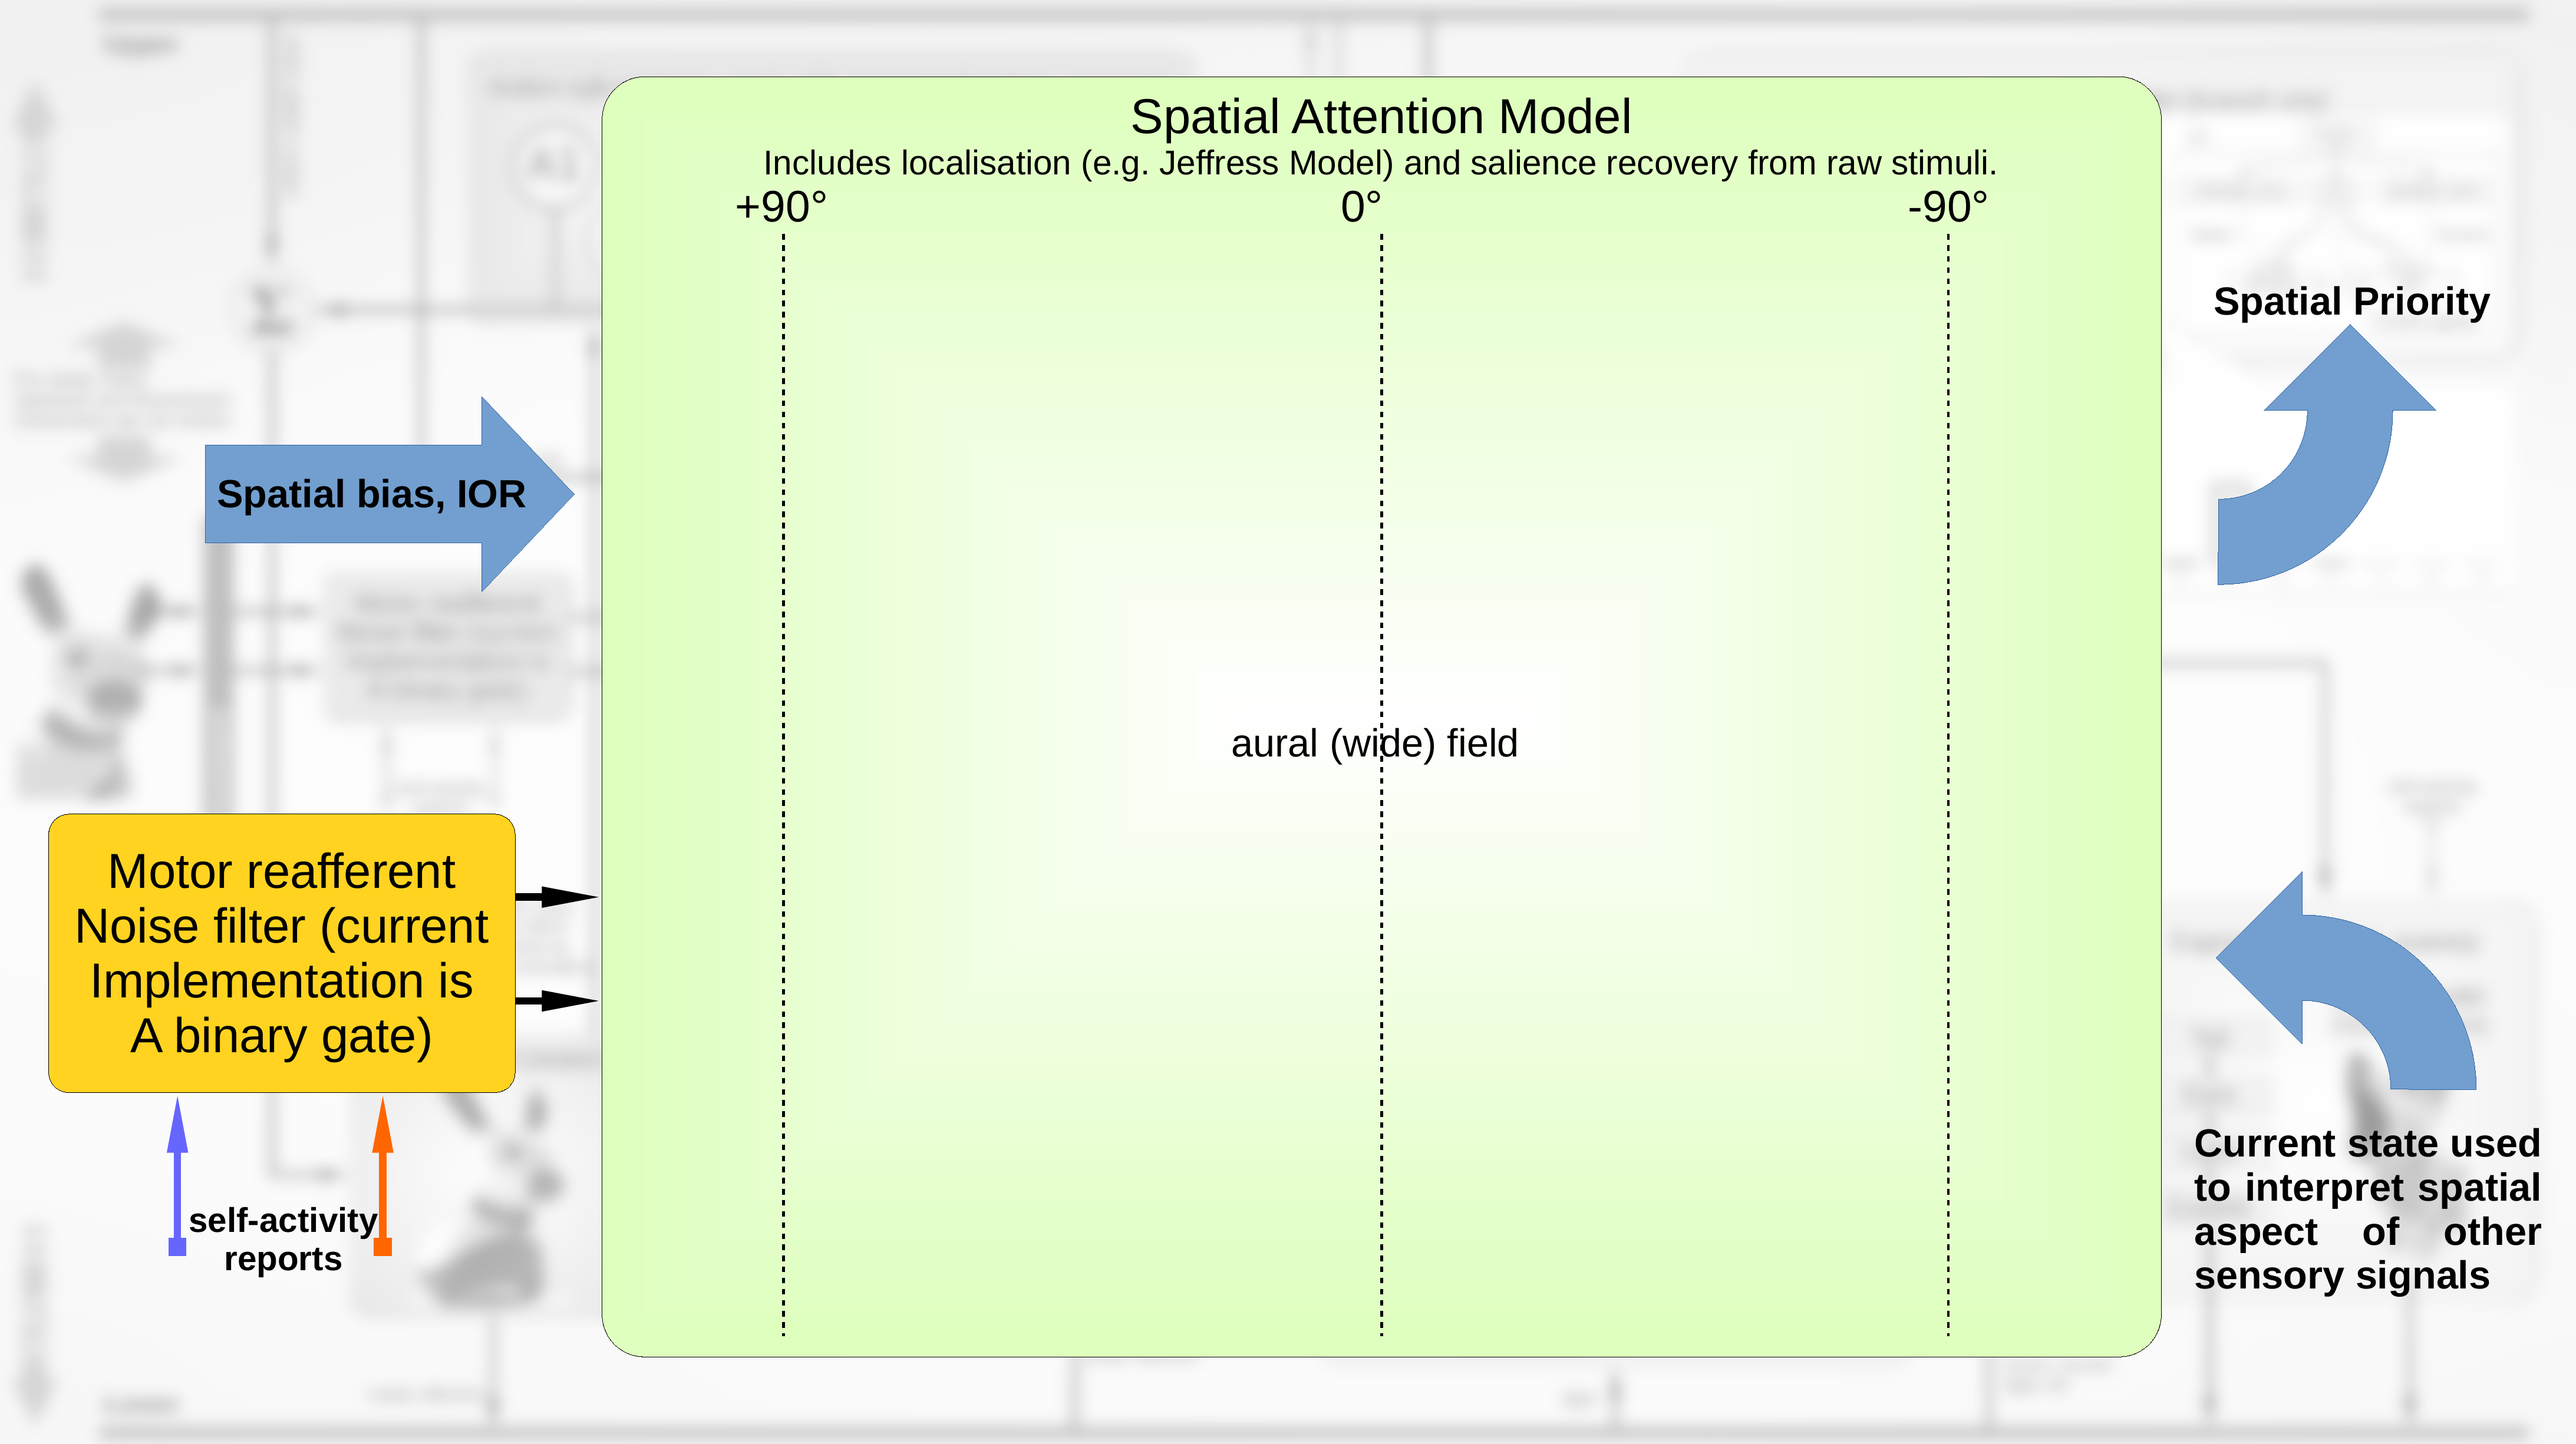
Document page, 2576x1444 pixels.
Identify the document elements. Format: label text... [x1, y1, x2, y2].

text_box Spatial Attention Model Includes localisation (e.g. Jeffress Model) and salience recovery from raw stimuli. +90° 0° -90° [602, 77, 2162, 1357]
text_box Spatial bias, IOR [205, 396, 575, 592]
text_box [2216, 871, 2476, 1090]
picture [0, 0, 2576, 1444]
text_box [2218, 372, 2436, 585]
text_box self-activity reports [167, 1197, 401, 1321]
text_box Current state used to interpret spatial aspect of other sensory signals [2185, 1116, 2551, 1316]
text_box Spatial Priority [2199, 275, 2506, 372]
text_box Motor reafferent Noise filter (current Implementation is A binary gate) [48, 814, 516, 1093]
text_box aural (wide) field [1186, 717, 1565, 770]
